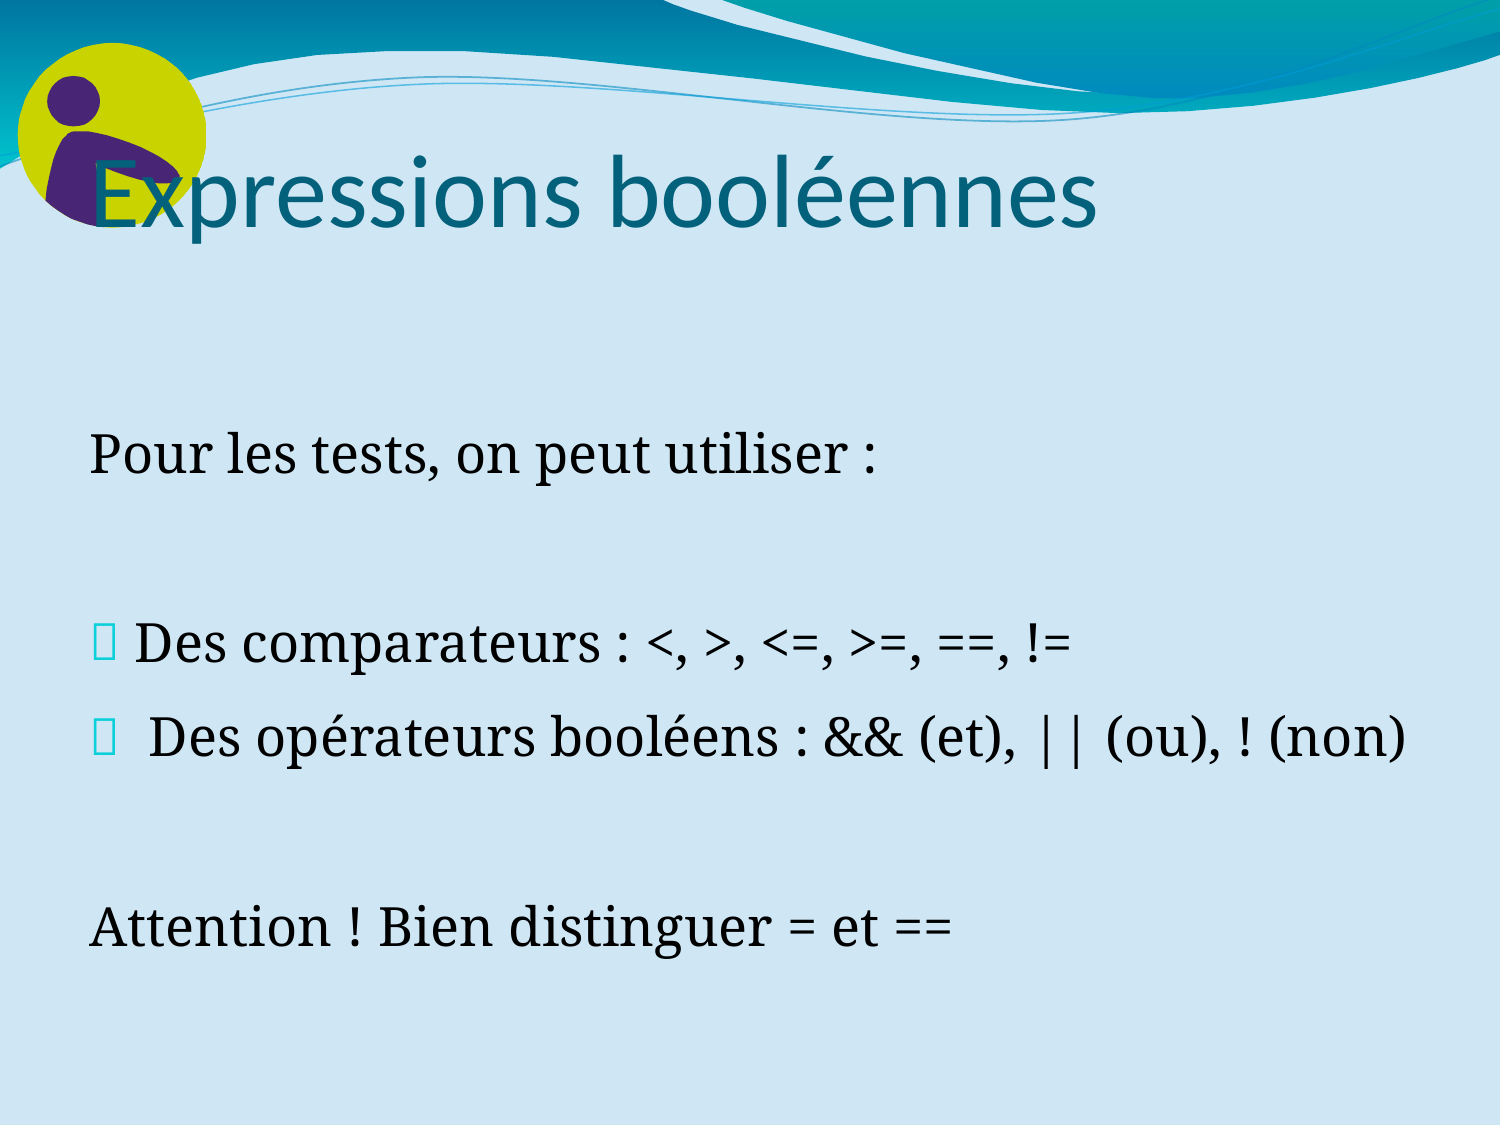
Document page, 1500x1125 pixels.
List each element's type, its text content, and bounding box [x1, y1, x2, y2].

list Pour les tests, on peut utiliser : Des comparateurs : <, >, <=, >=, ==, != Des opérateurs booléens : && (et), || (ou), ! (non) Attention ! Bien distinguer = et == [75, 317, 1425, 1038]
title Expressions booléennes [75, 115, 1425, 303]
